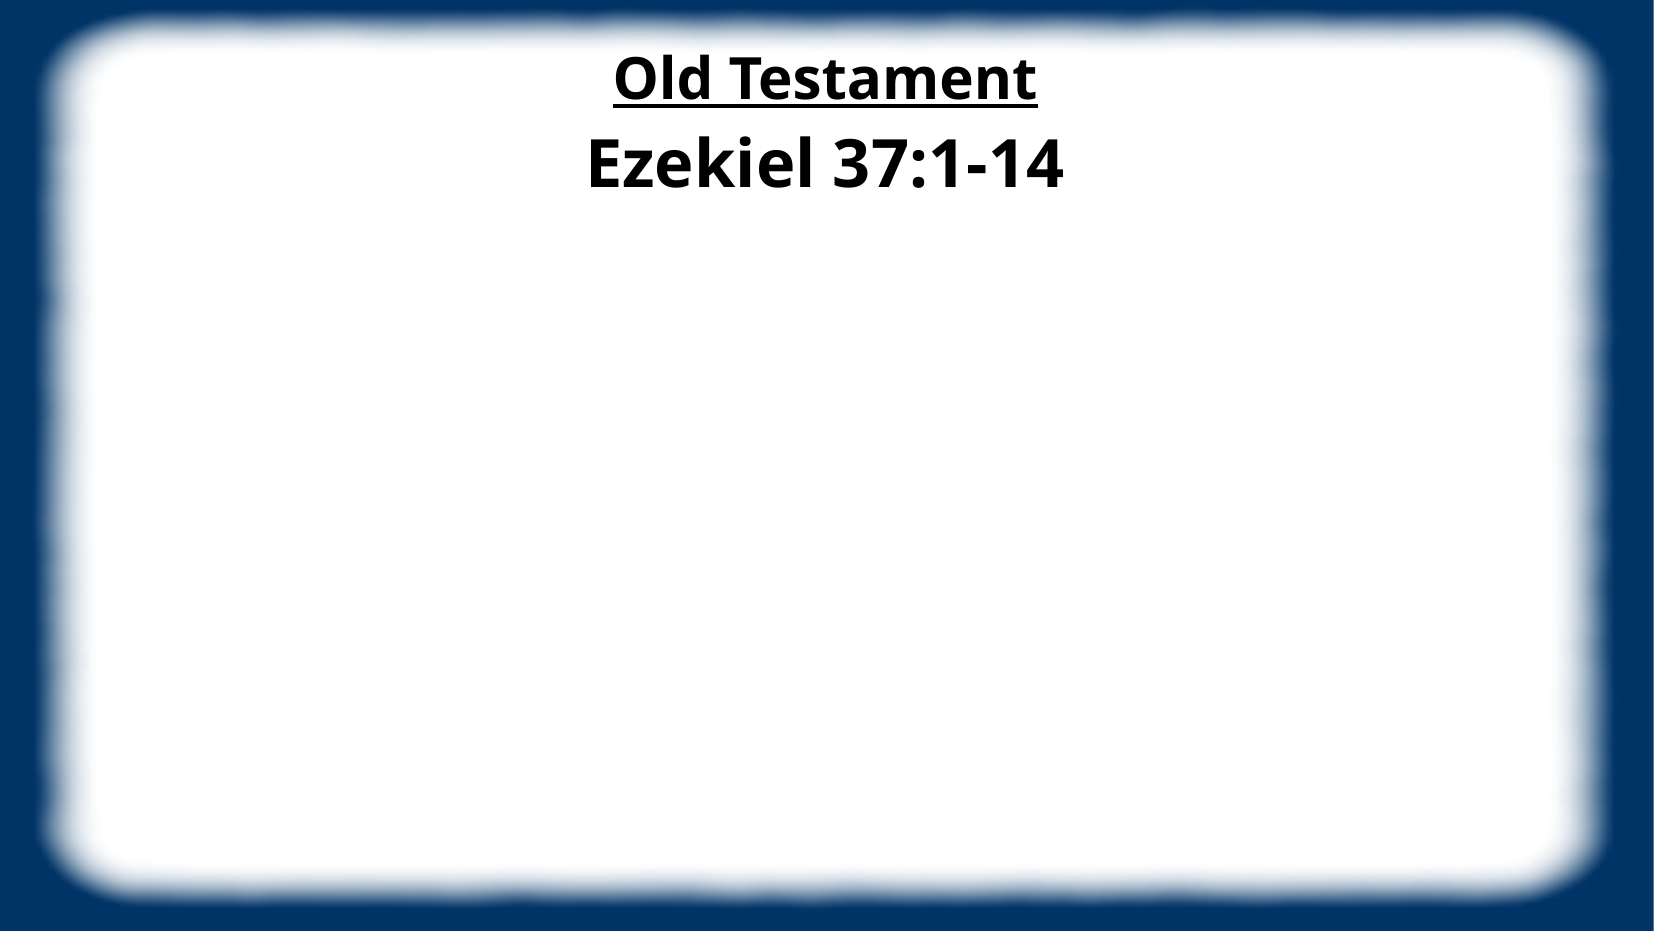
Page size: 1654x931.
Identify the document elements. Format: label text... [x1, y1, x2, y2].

text_box Old Testament Ezekiel 37:1-14 [90, 30, 1561, 211]
picture [0, 0, 1654, 931]
